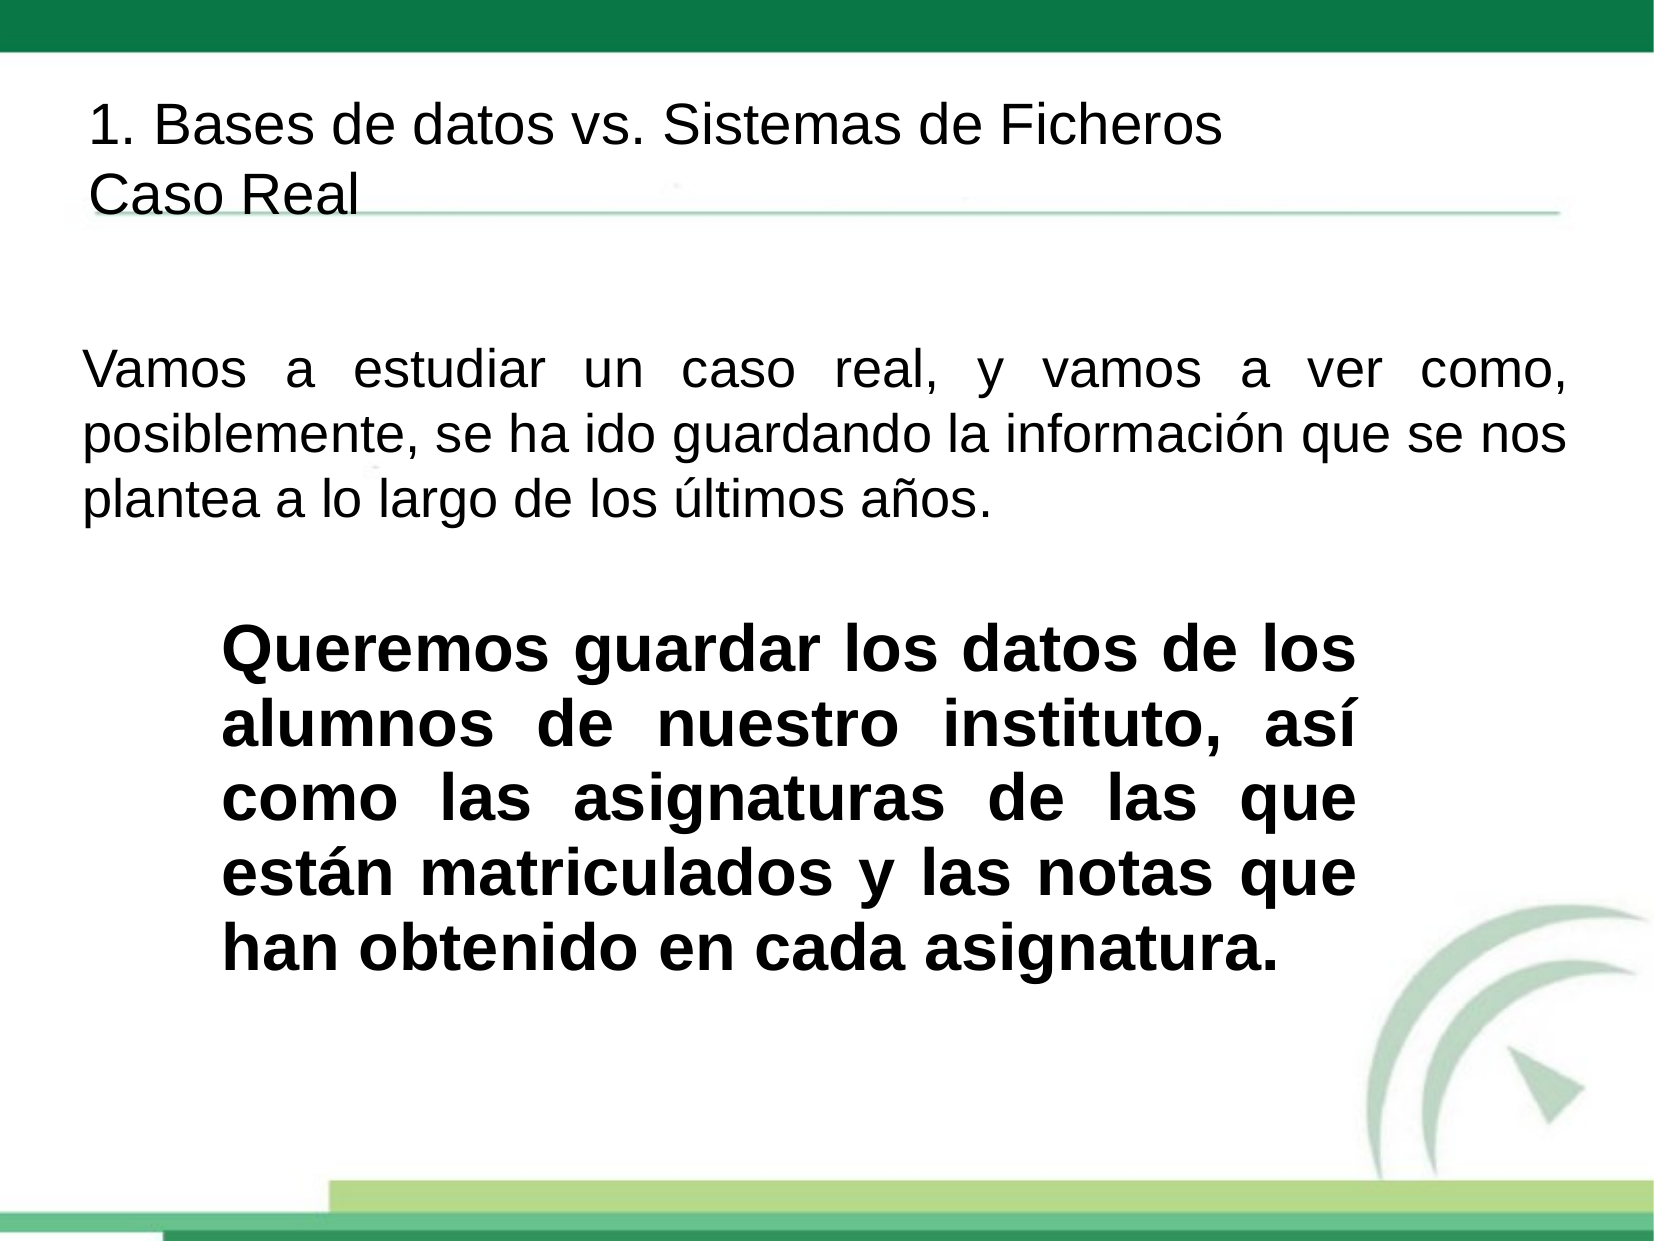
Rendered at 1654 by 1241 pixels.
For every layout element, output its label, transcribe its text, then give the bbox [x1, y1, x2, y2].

subtitle Vamos a estudiar un caso real, y vamos a ver como, posiblemente, se ha ido guardando la información que se nos plantea a lo largo de los últimos años. [82, 224, 1571, 638]
text_box Queremos guardar los datos de los alumnos de nuestro instituto, así como las asignaturas de las que están matriculados y las notas que han obtenido en cada asignatura. [206, 603, 1418, 993]
title 1. Bases de datos vs. Sistemas de Ficheros Caso Real [88, 60, 1577, 253]
